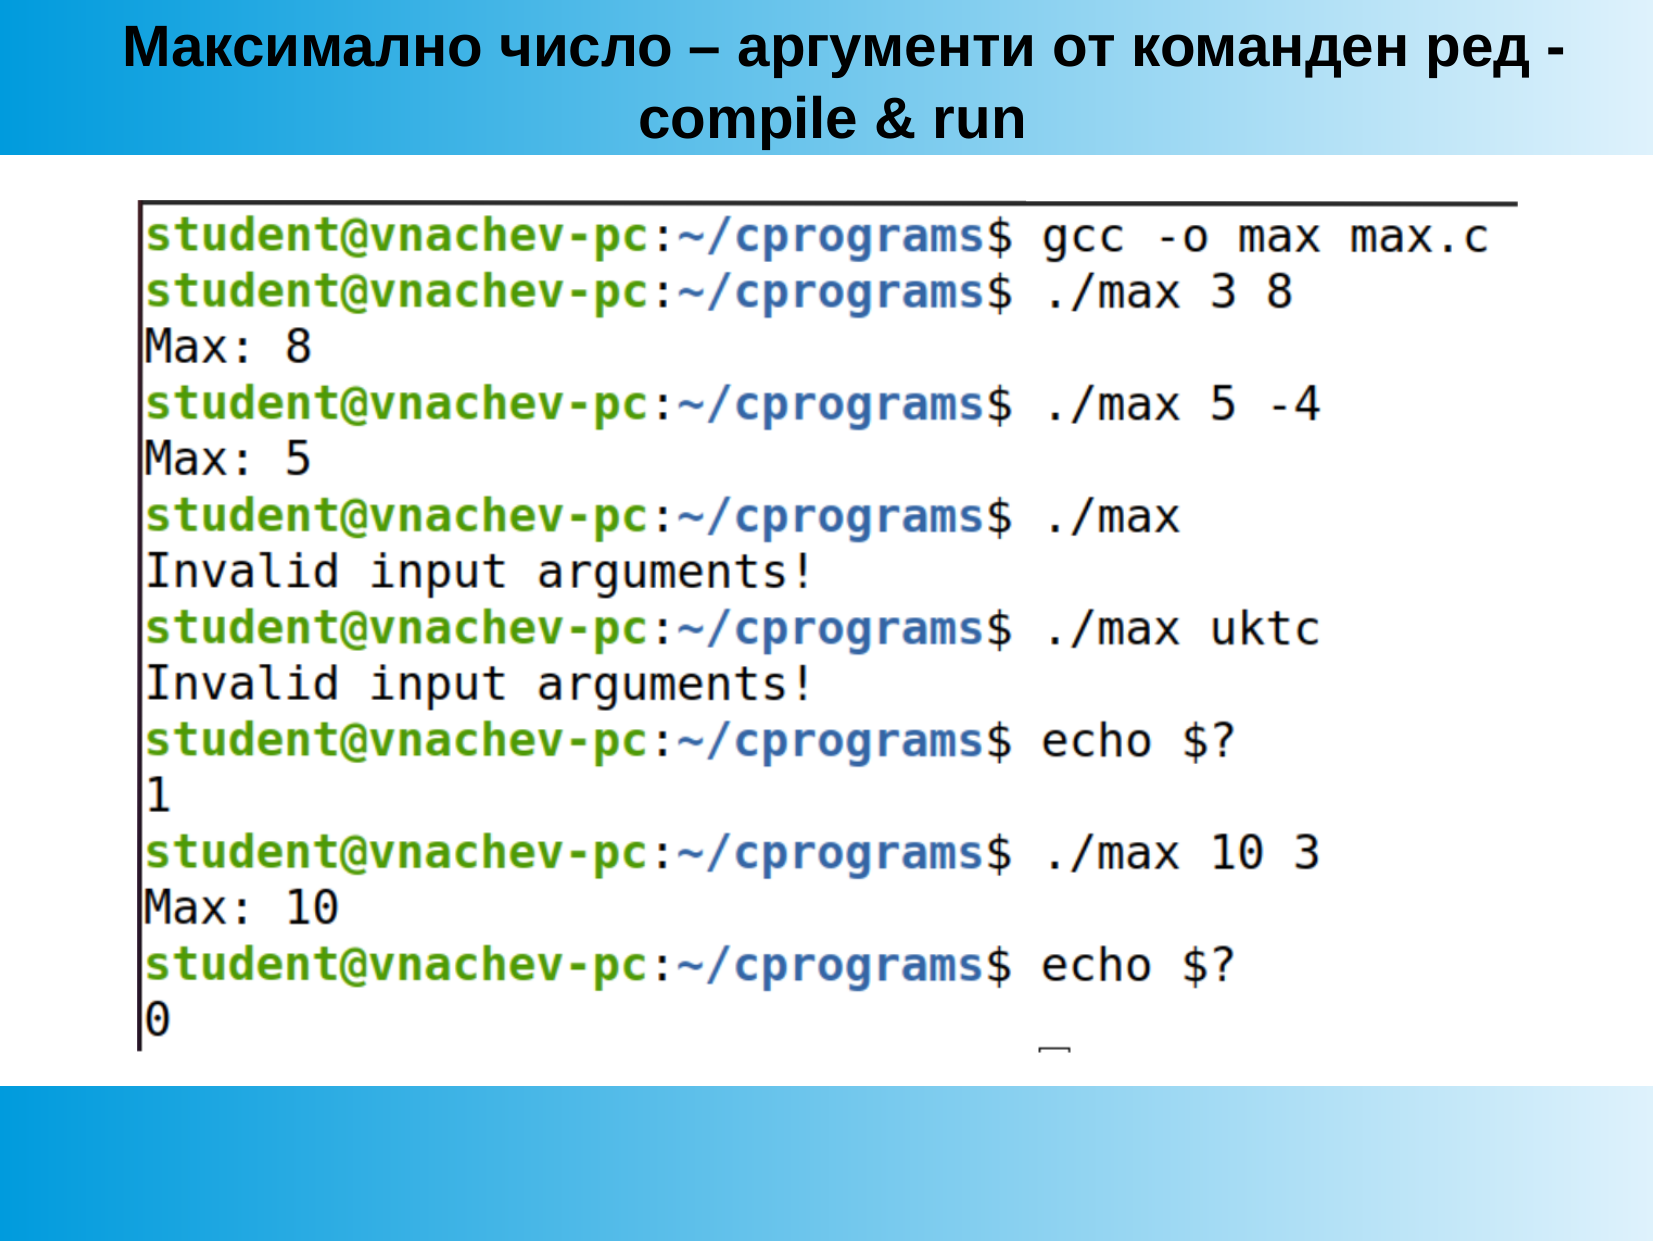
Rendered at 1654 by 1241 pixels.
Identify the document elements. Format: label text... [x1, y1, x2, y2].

title Максимално число – аргументи от команден ред - compile & run [82, 0, 1571, 152]
picture [136, 199, 1518, 1053]
